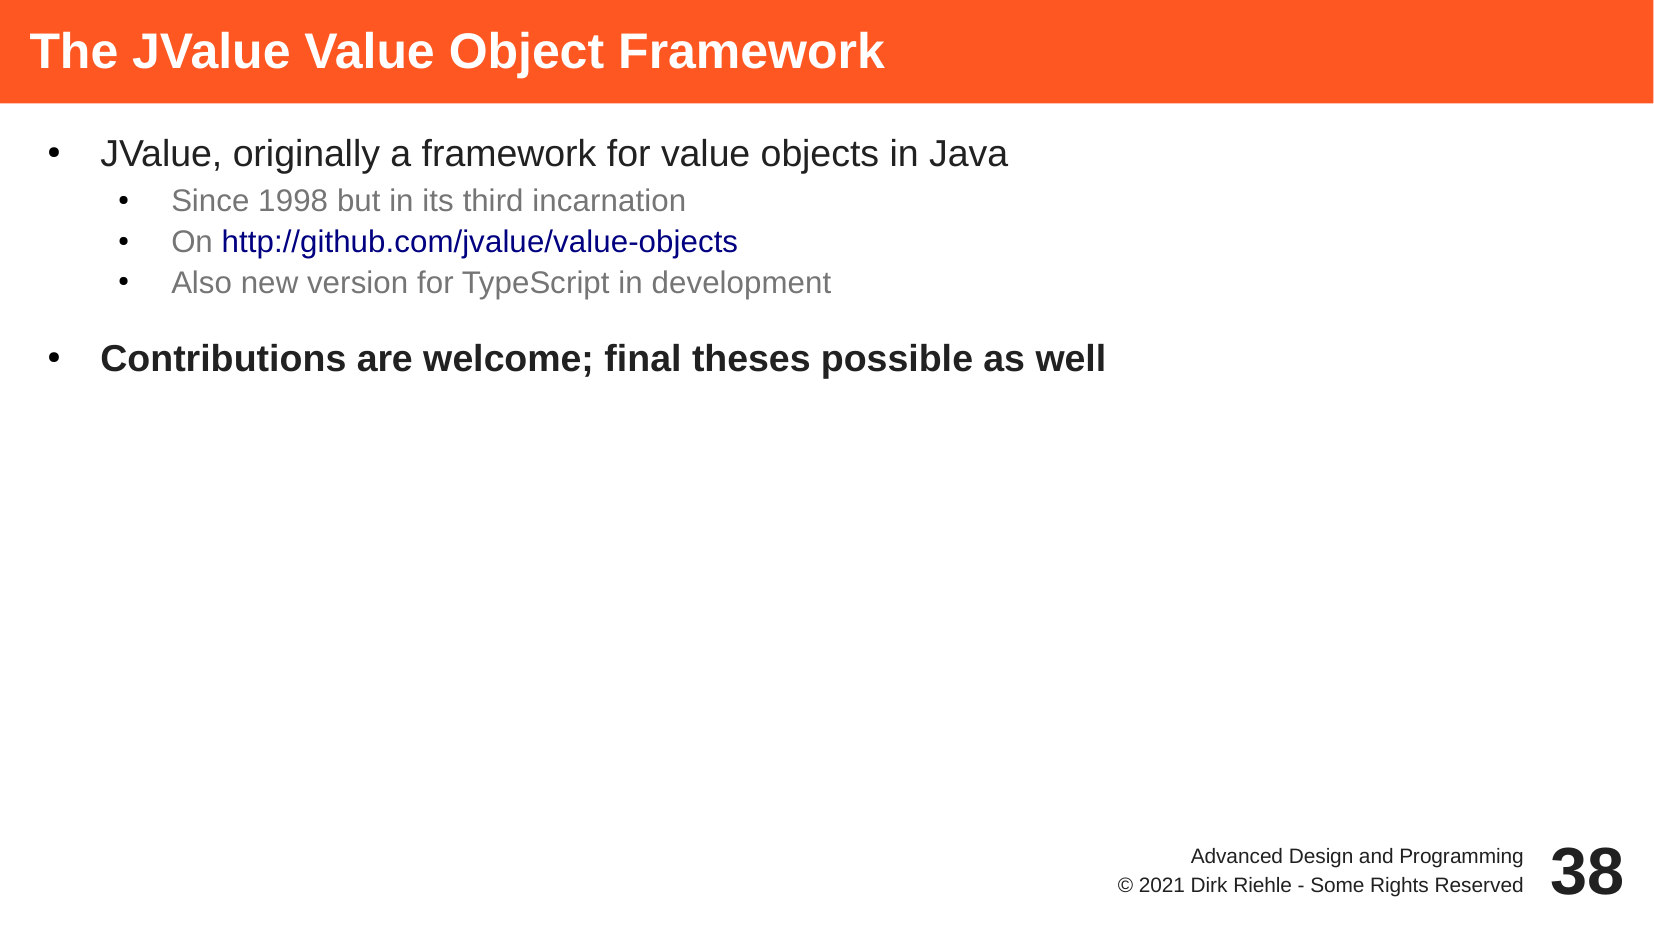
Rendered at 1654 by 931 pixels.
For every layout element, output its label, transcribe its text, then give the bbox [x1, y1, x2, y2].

list JValue, originally a framework for value objects in Java Since 1998 but in its third incarnation On http://github.com/jvalue/value-objects Also new version for TypeScript in development Contributions are welcome; final theses possible as well [29, 132, 1625, 813]
title The JValue Value Object Framework [0, 0, 1654, 104]
